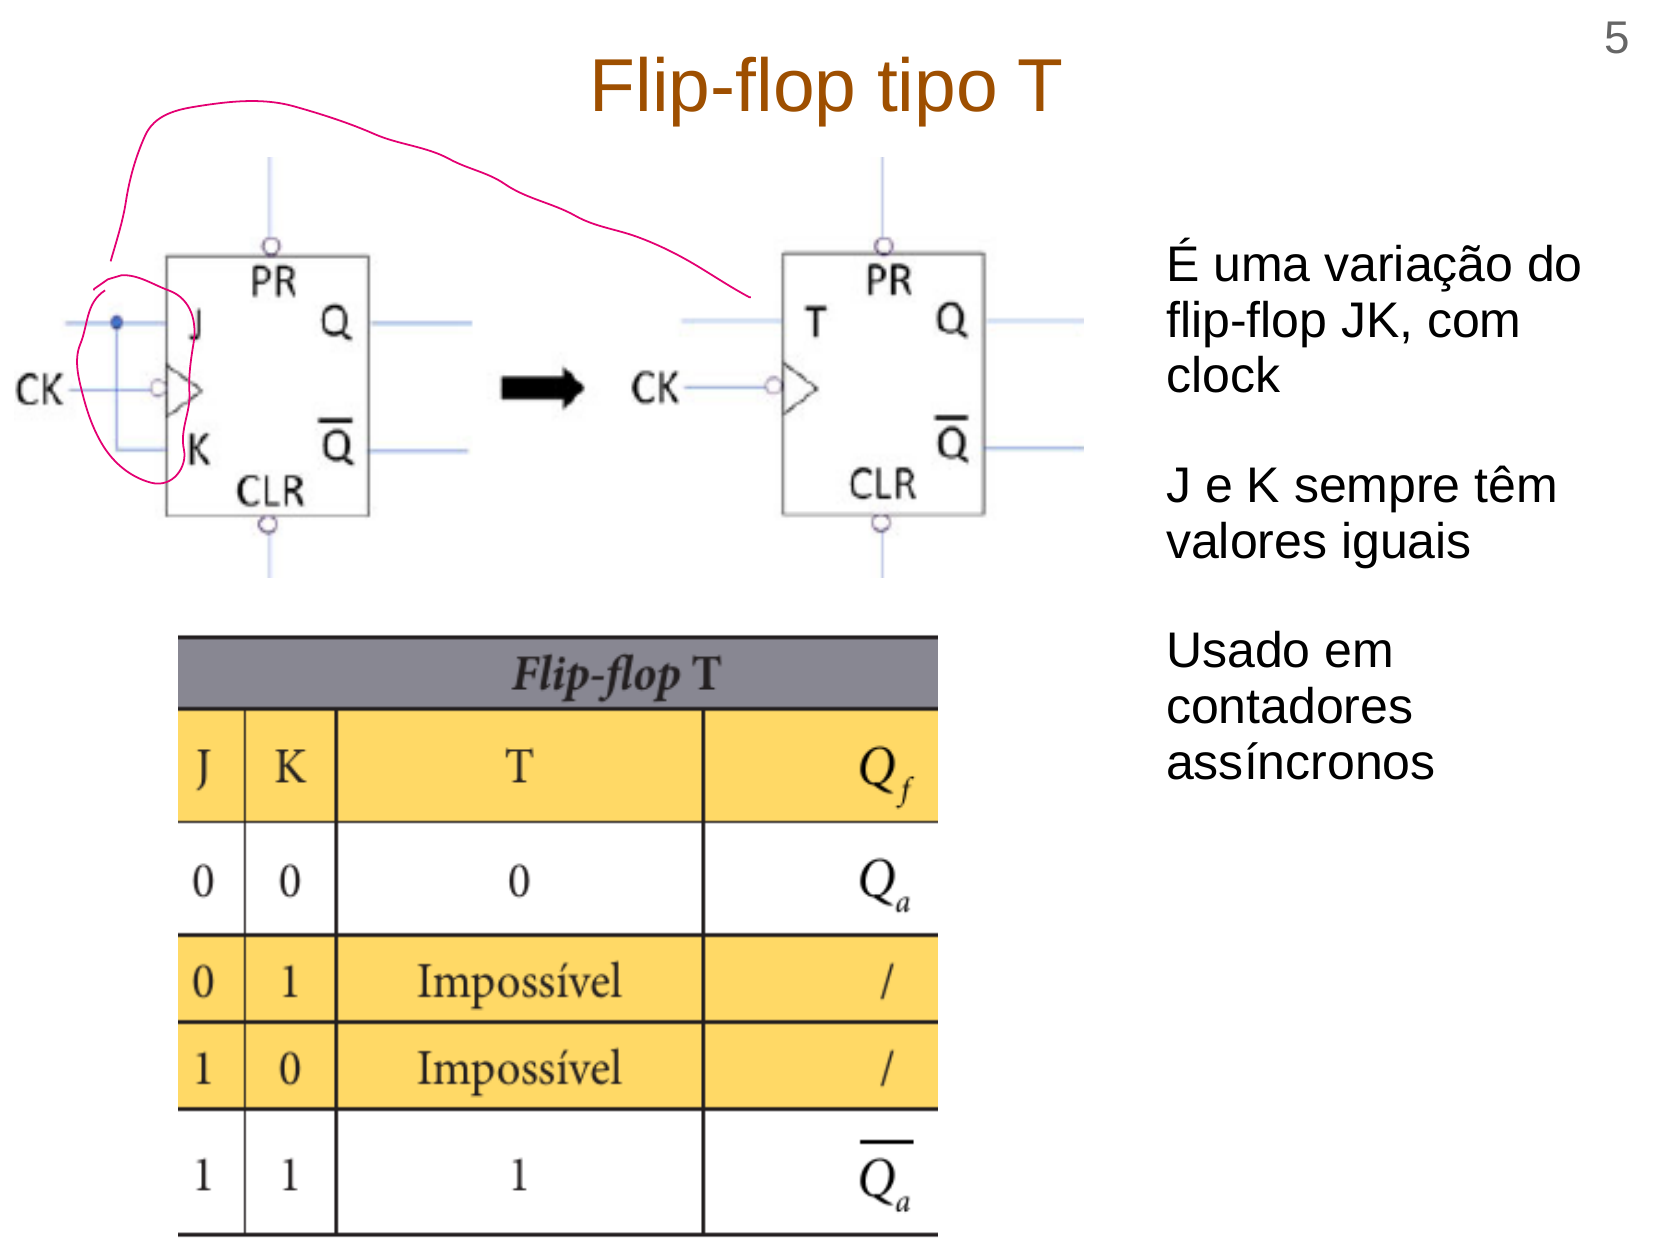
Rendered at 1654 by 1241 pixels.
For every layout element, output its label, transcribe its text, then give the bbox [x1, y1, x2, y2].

list É uma variação do flip-flop JK, com clock J e K sempre têm valores iguais Usado em contadores assíncronos [1166, 236, 1595, 1211]
title Flip-flop tipo T [142, 102, 413, 148]
picture [178, 632, 938, 1241]
title Flip-flop tipo T [59, 29, 1595, 148]
picture [14, 157, 1084, 578]
